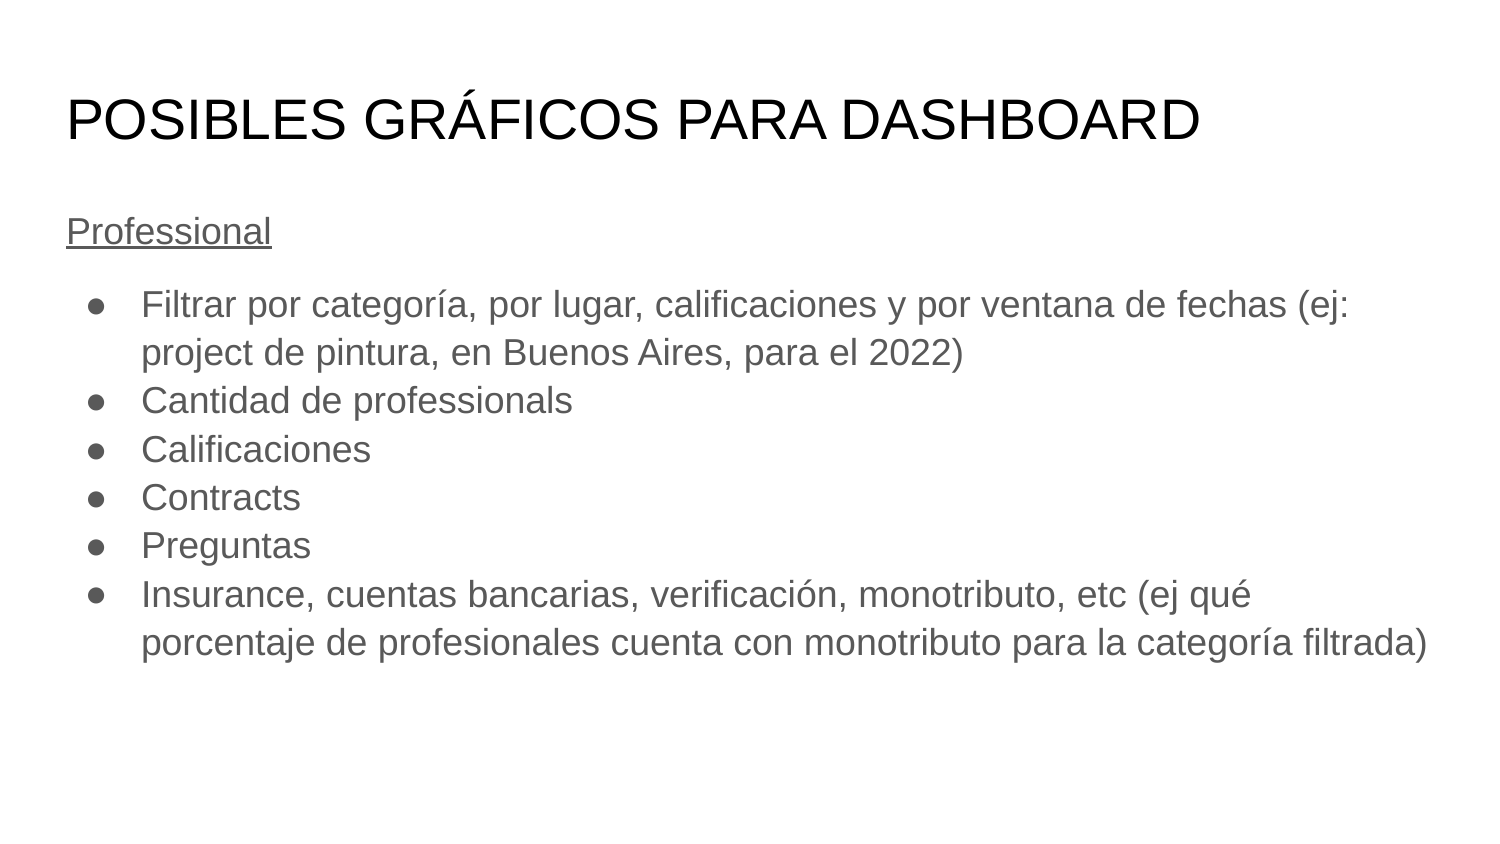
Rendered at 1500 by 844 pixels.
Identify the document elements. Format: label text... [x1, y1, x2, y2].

list Professional Filtrar por categoría, por lugar, calificaciones y por ventana de fechas (ej: project de pintura, en Buenos Aires, para el 2022) Cantidad de professionals Calificaciones Contracts Preguntas Insurance, cuentas bancarias, verificación, monotributo, etc (ej qué porcentaje de profesionales cuenta con monotributo para la categoría filtrada) [51, 189, 1449, 750]
title POSIBLES GRÁFICOS PARA DASHBOARD [51, 72, 1449, 167]
